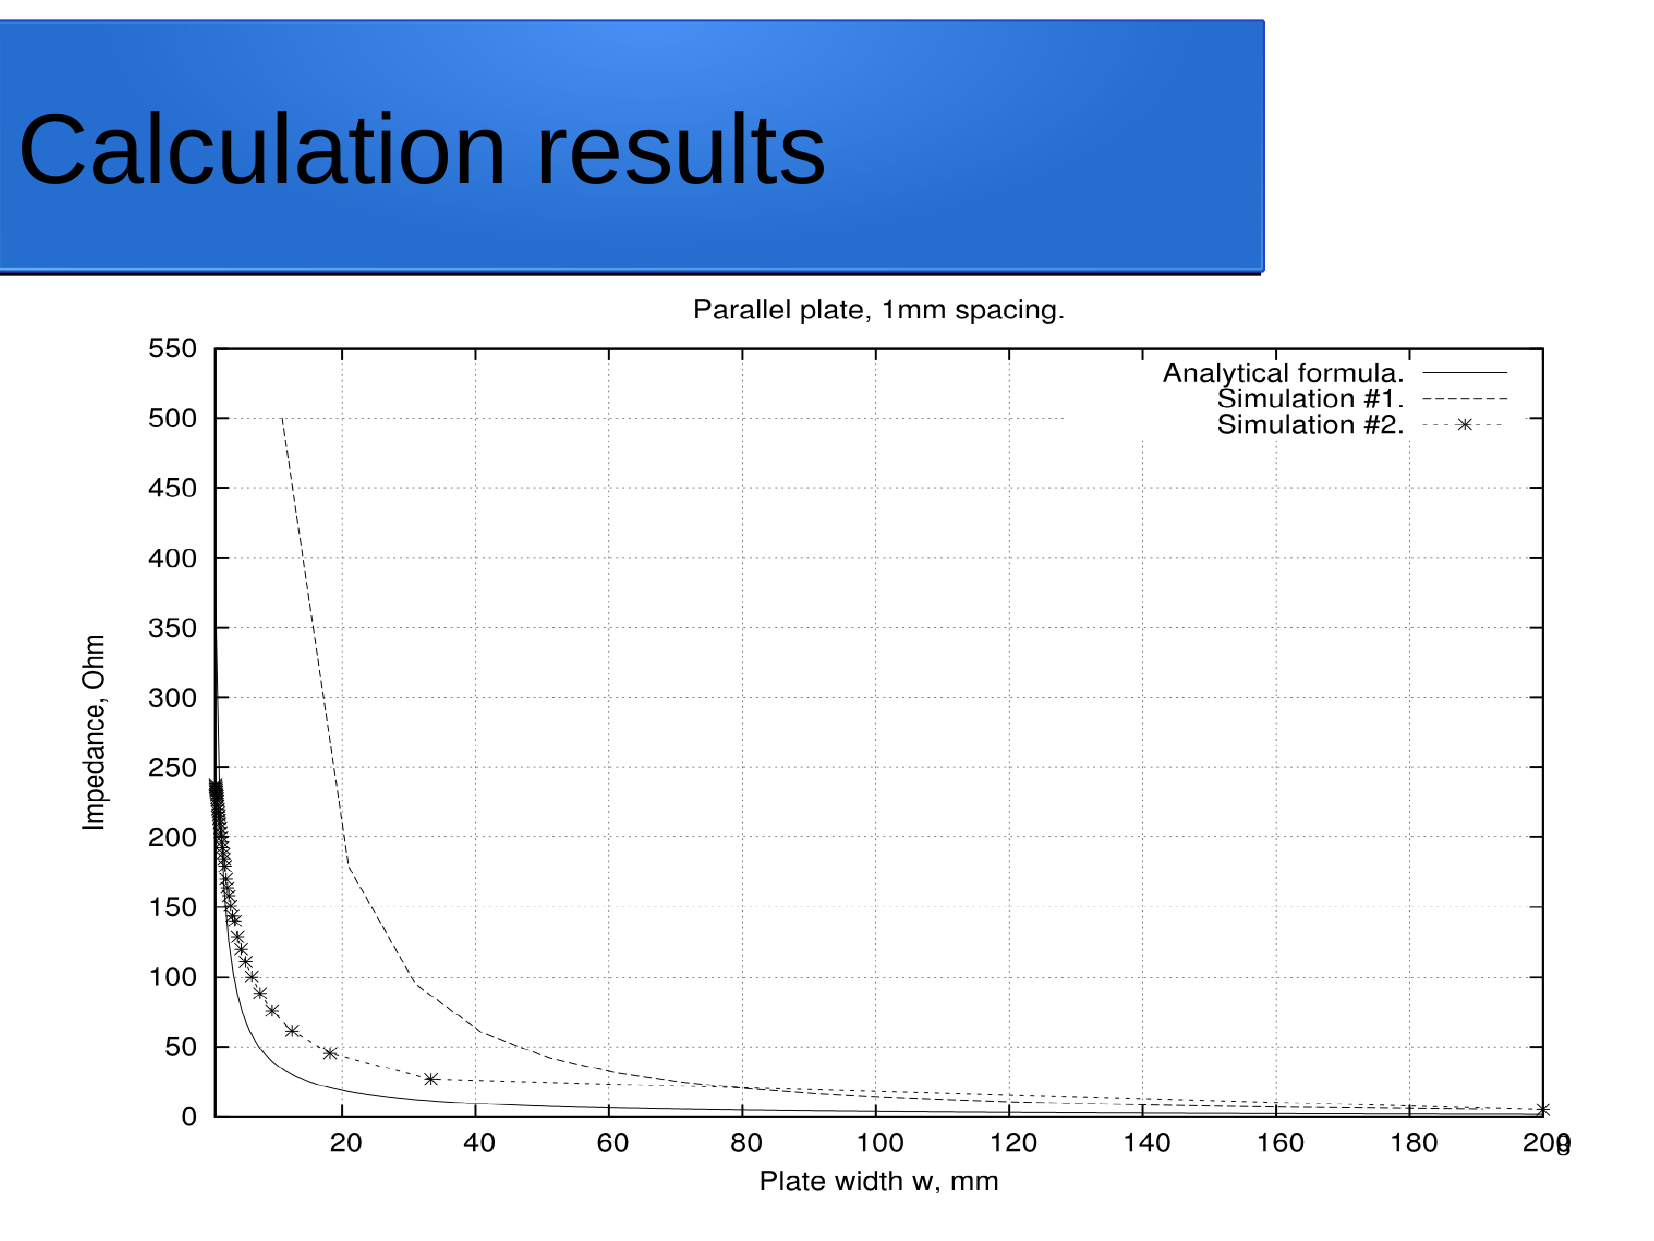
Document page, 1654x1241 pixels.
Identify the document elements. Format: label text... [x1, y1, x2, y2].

picture [82, 299, 1571, 1193]
title Calculation results [17, 47, 1170, 252]
